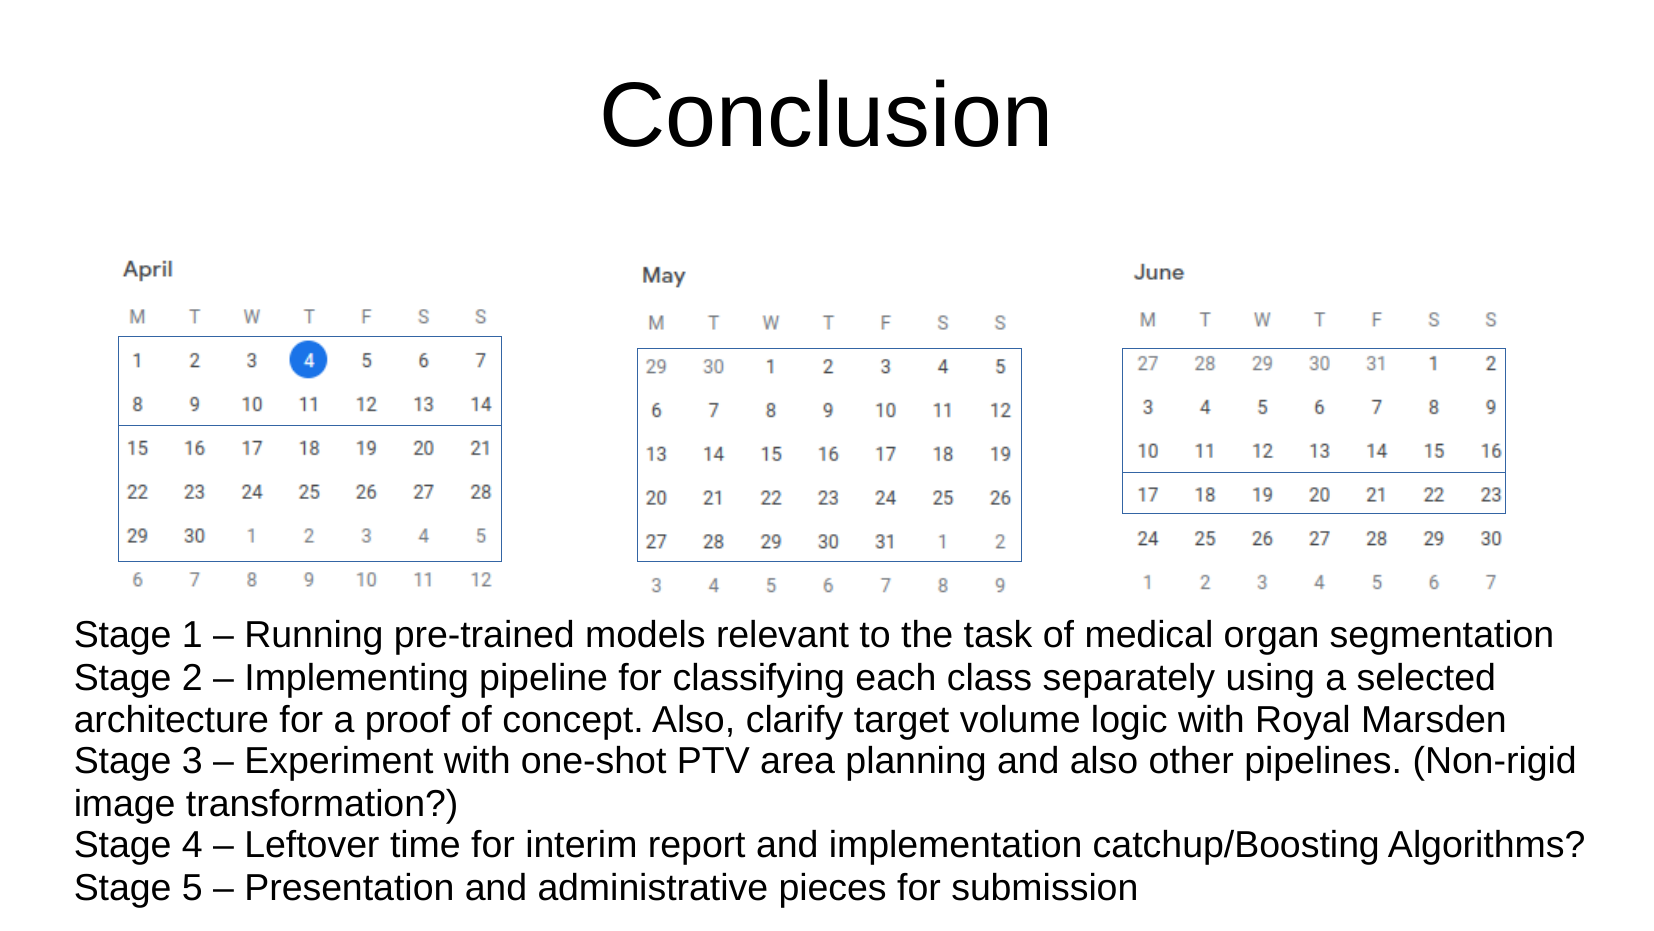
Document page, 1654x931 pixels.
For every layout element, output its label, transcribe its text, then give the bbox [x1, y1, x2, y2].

picture [1123, 473, 1505, 513]
picture [88, 236, 545, 606]
picture [1122, 236, 1538, 606]
text_box Stage 1 – Running pre-trained models relevant to the task of medical organ segmentation Stage 2 – Implementing pipeline for classifying each class separately using a selected architecture for a proof of concept. Also, clarify target volume logic with Royal Marsden Stage 3 – Experiment with one-shot PTV area planning and also other pipelines. (Non-rigid image transformation?) Stage 4 – Leftover time for interim report and implementation catchup/Boosting Algorithms? Stage 5 – Presentation and administrative pieces for submission [59, 606, 1625, 916]
picture [1123, 349, 1505, 472]
picture [617, 236, 1034, 606]
title Conclusion [82, 37, 1571, 193]
